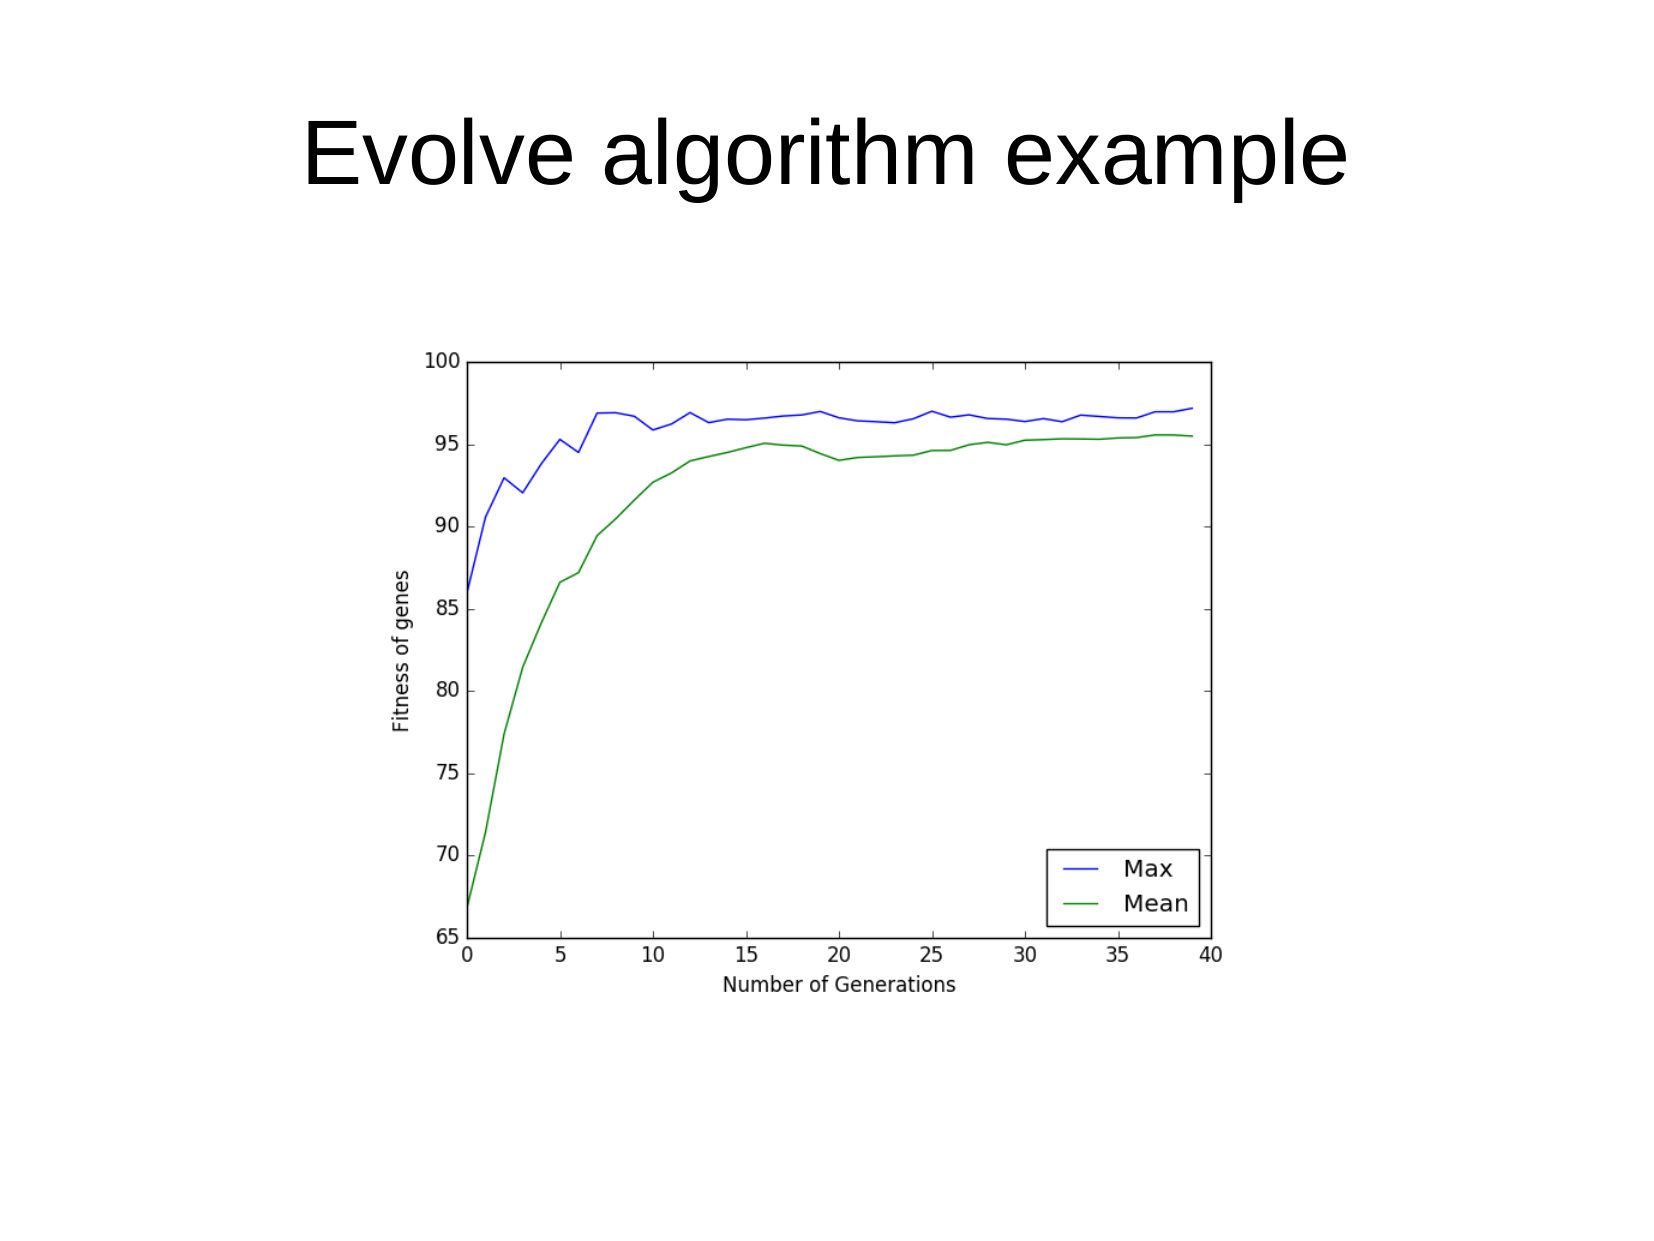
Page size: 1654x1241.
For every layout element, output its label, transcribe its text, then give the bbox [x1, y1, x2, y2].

title Evolve algorithm example [82, 49, 1571, 257]
picture [347, 290, 1307, 1010]
